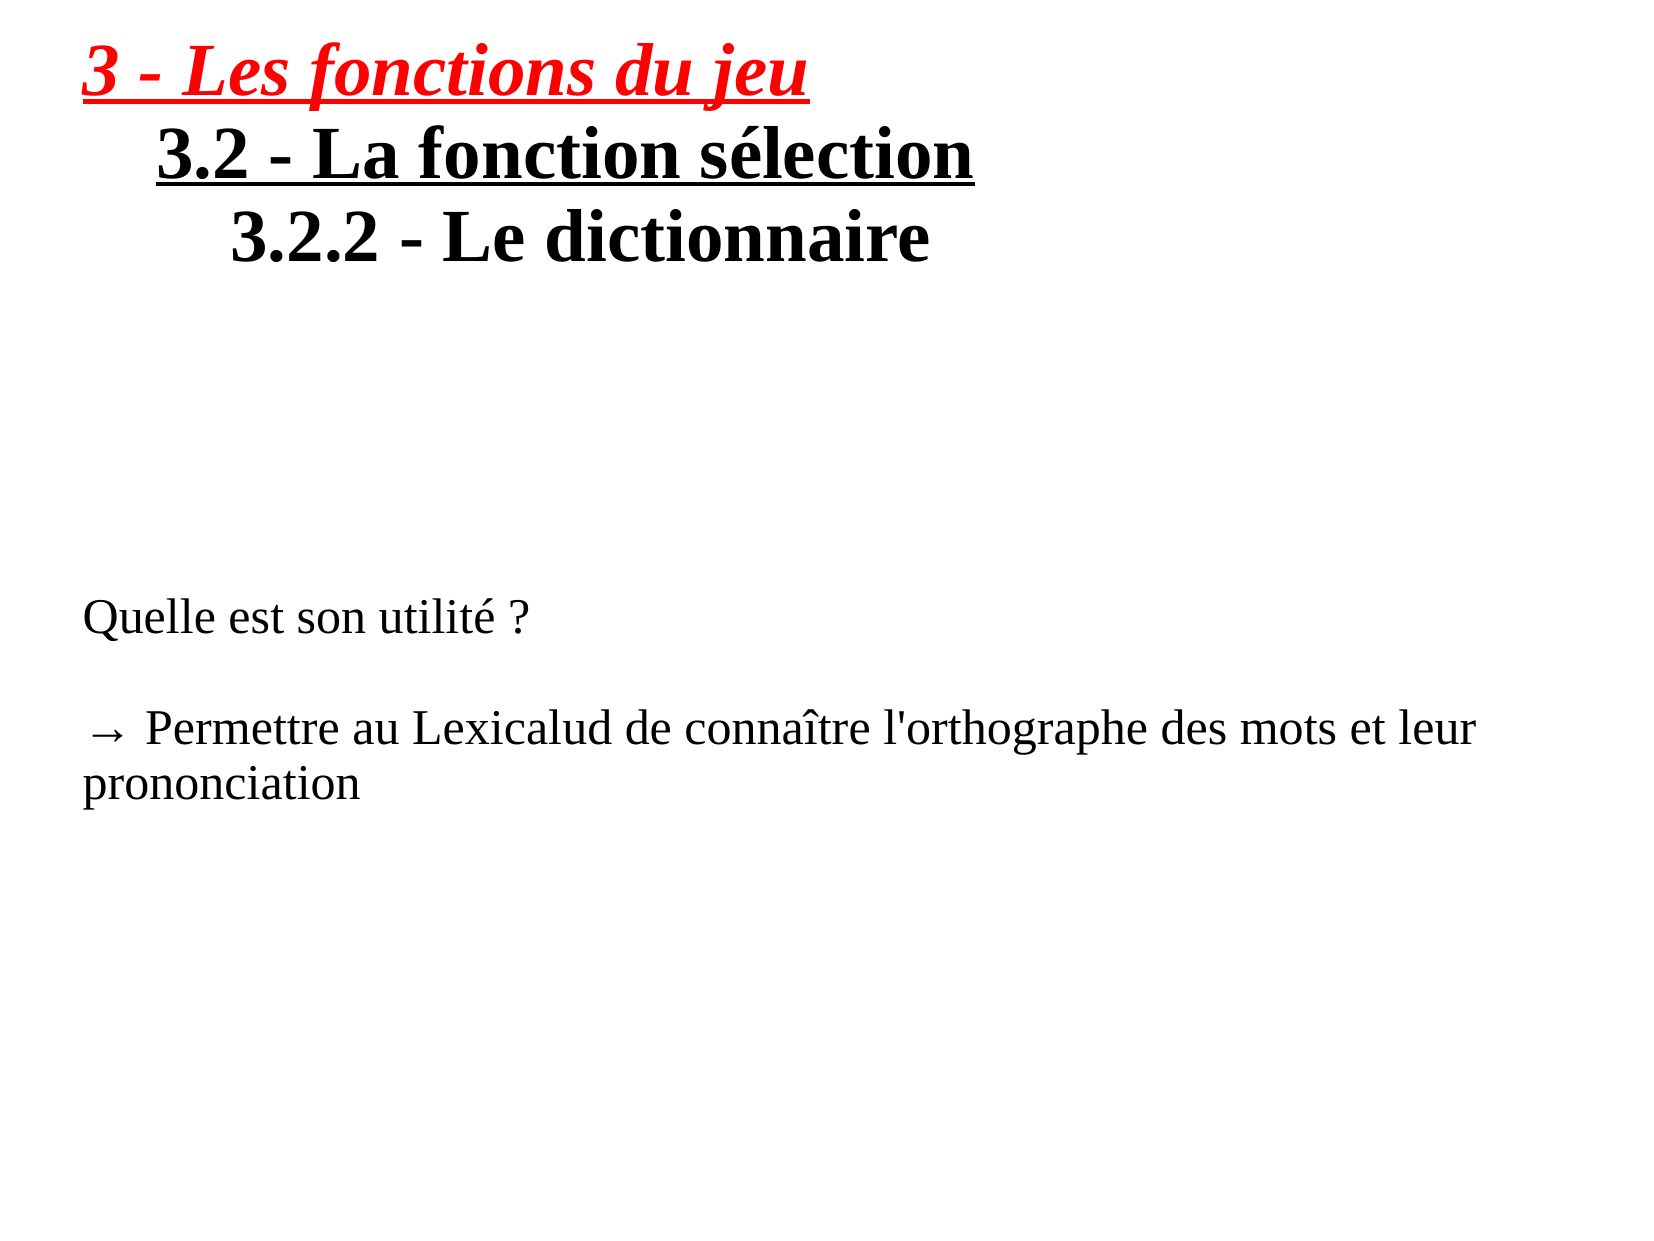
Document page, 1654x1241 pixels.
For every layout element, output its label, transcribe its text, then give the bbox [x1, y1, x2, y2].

text_box Quelle est son utilité ? → Permettre au Lexicalud de connaître l'orthographe des mots et leur prononciation [82, 290, 1571, 1109]
title 3 - Les fonctions du jeu 3.2 - La fonction sélection 3.2.2 - Le dictionnaire [82, 28, 1571, 278]
